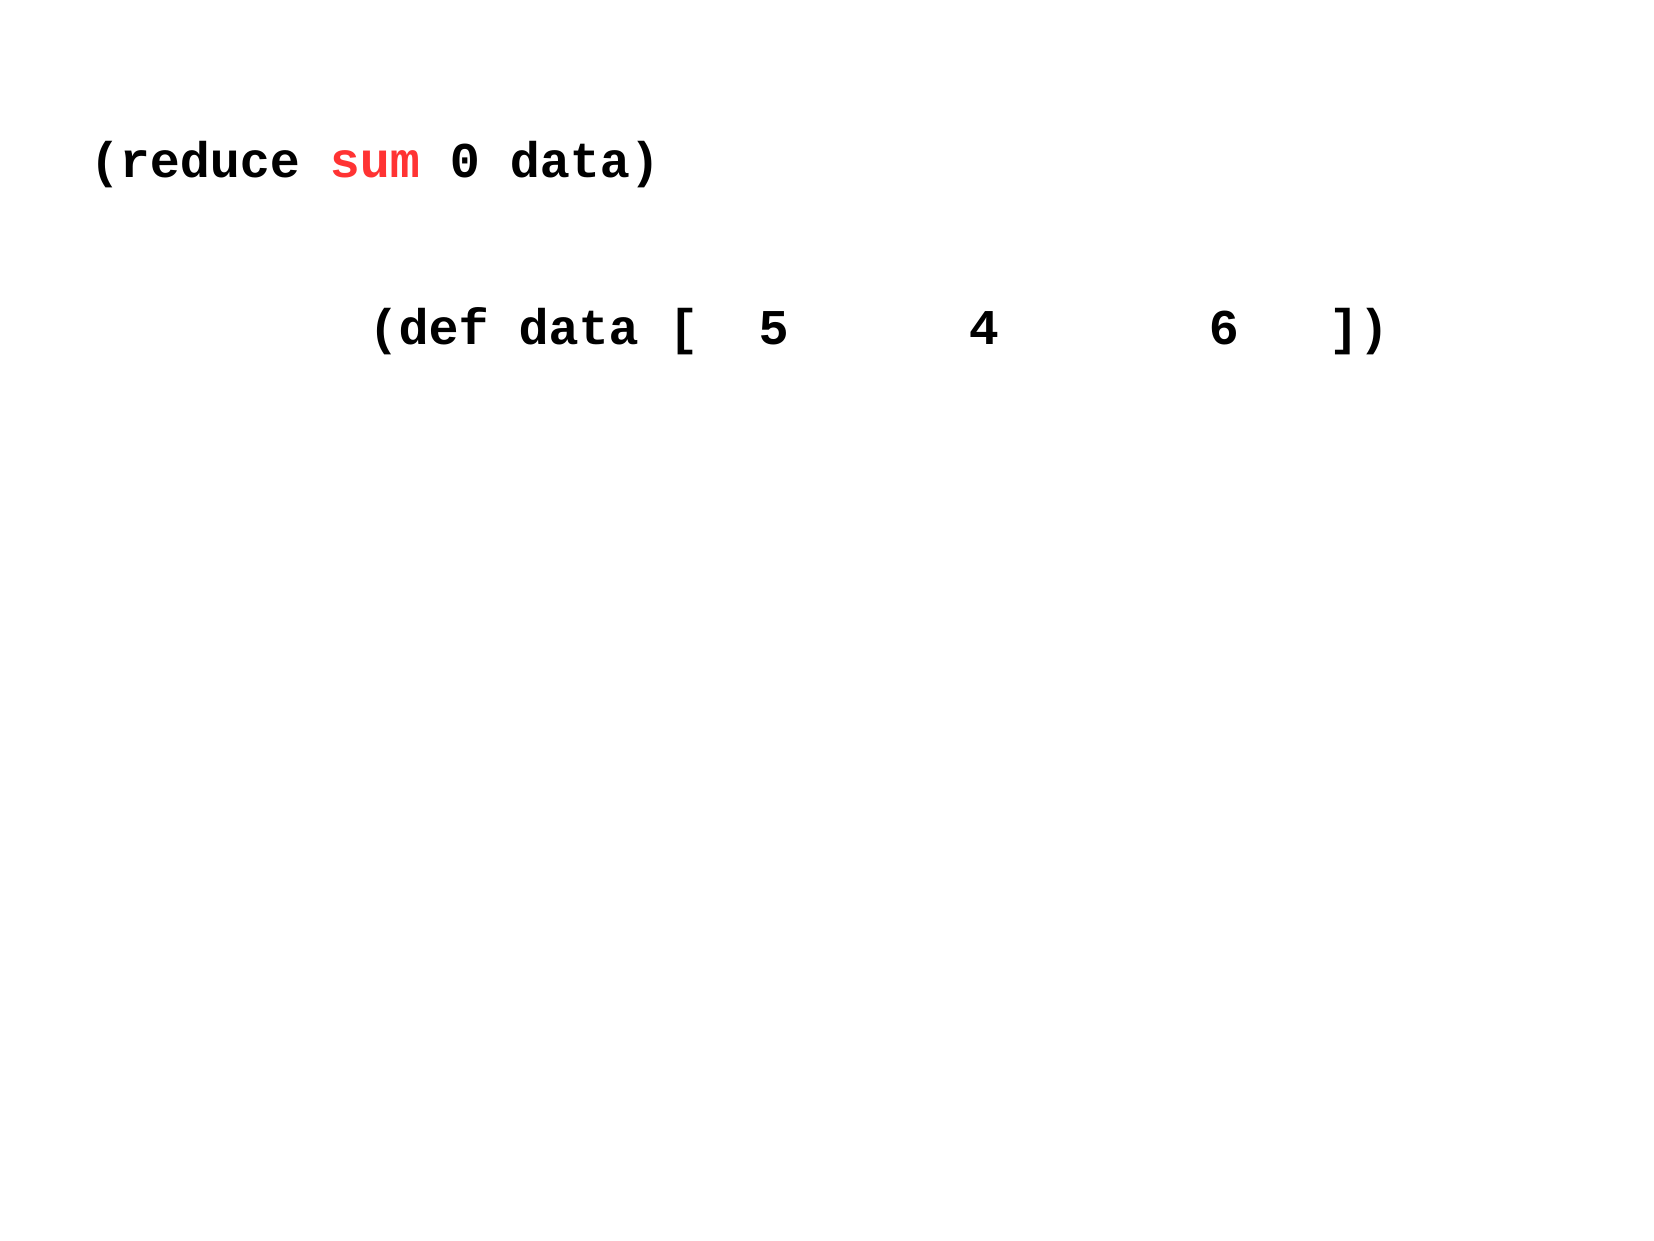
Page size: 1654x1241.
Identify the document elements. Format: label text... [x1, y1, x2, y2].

text_box (reduce sum 0 data) [74, 74, 1110, 210]
text_box (def data [ 5 4 6 ]) [353, 286, 1485, 358]
